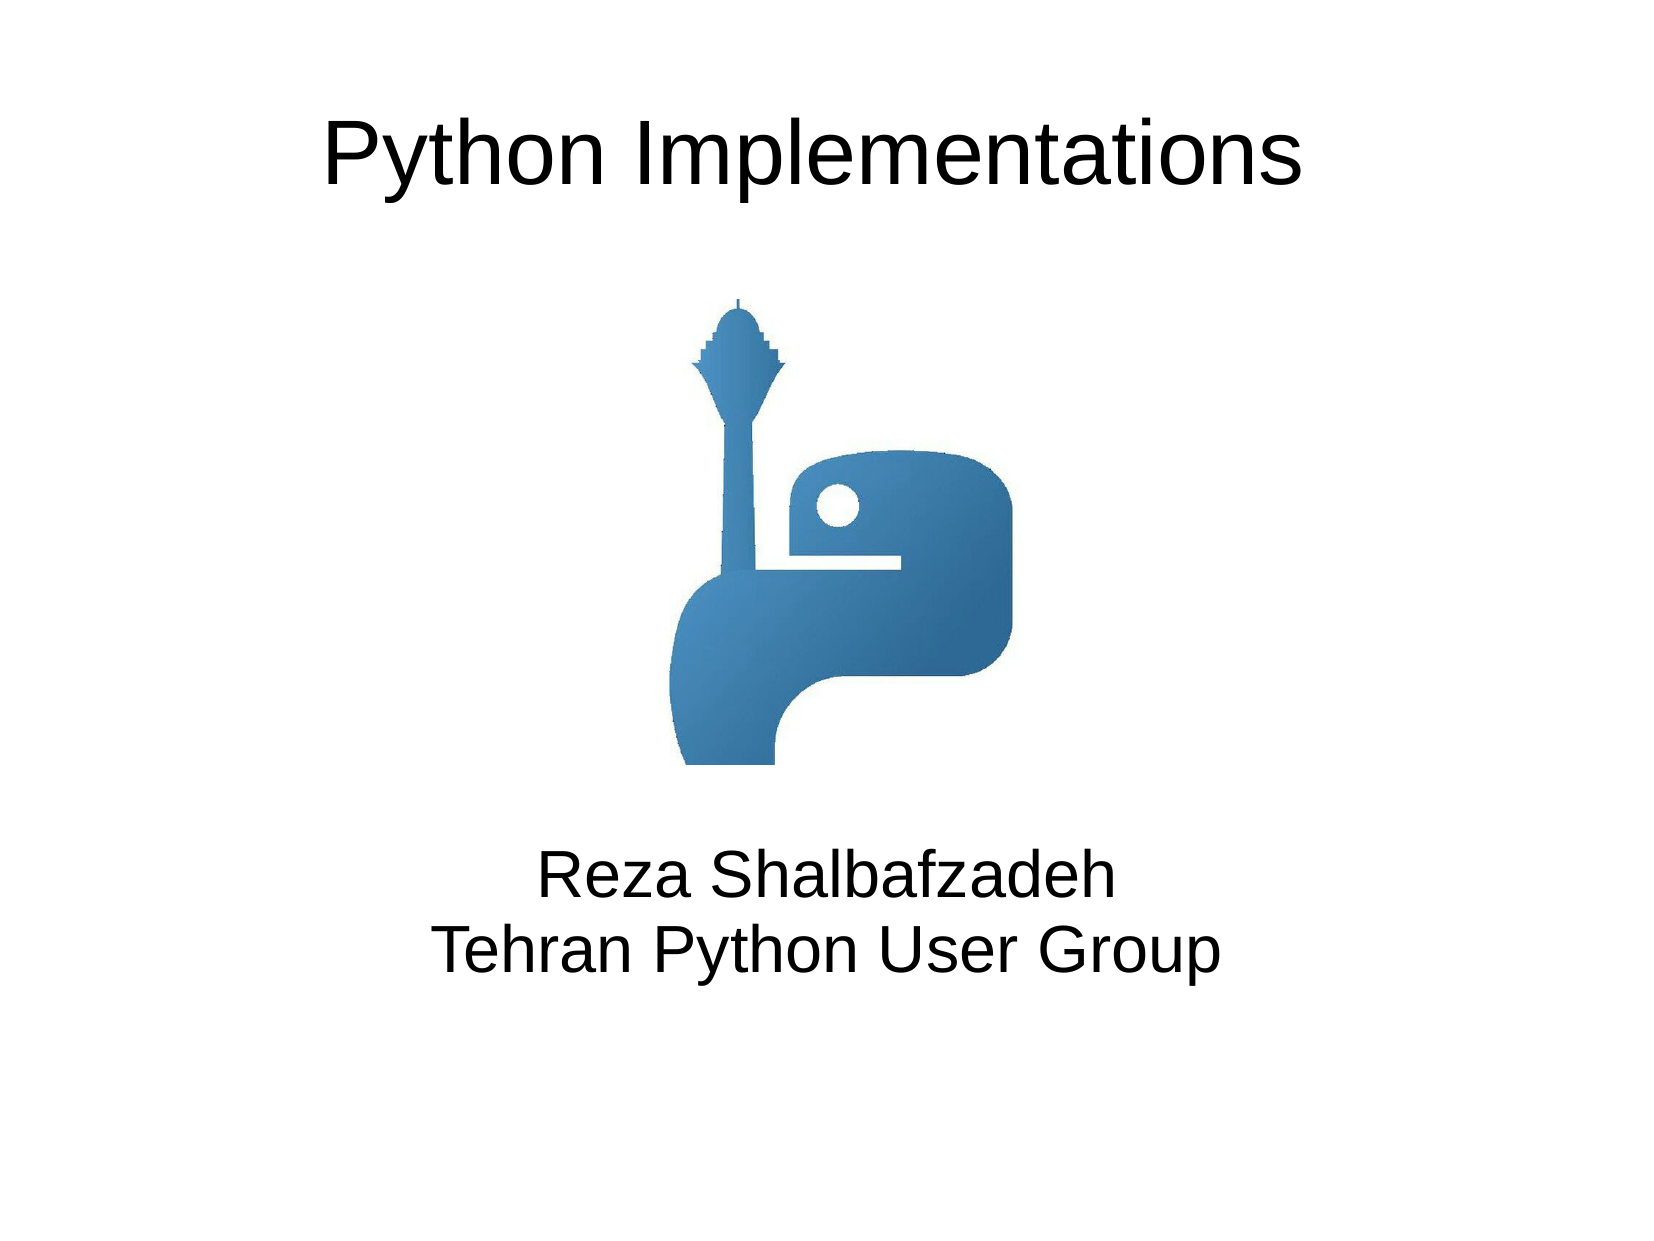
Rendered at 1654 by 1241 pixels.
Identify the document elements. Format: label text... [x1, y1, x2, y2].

title Python Implementations [82, 49, 1571, 238]
picture [600, 299, 1066, 766]
subtitle Reza Shalbafzadeh Tehran Python User Group [82, 238, 1571, 1062]
